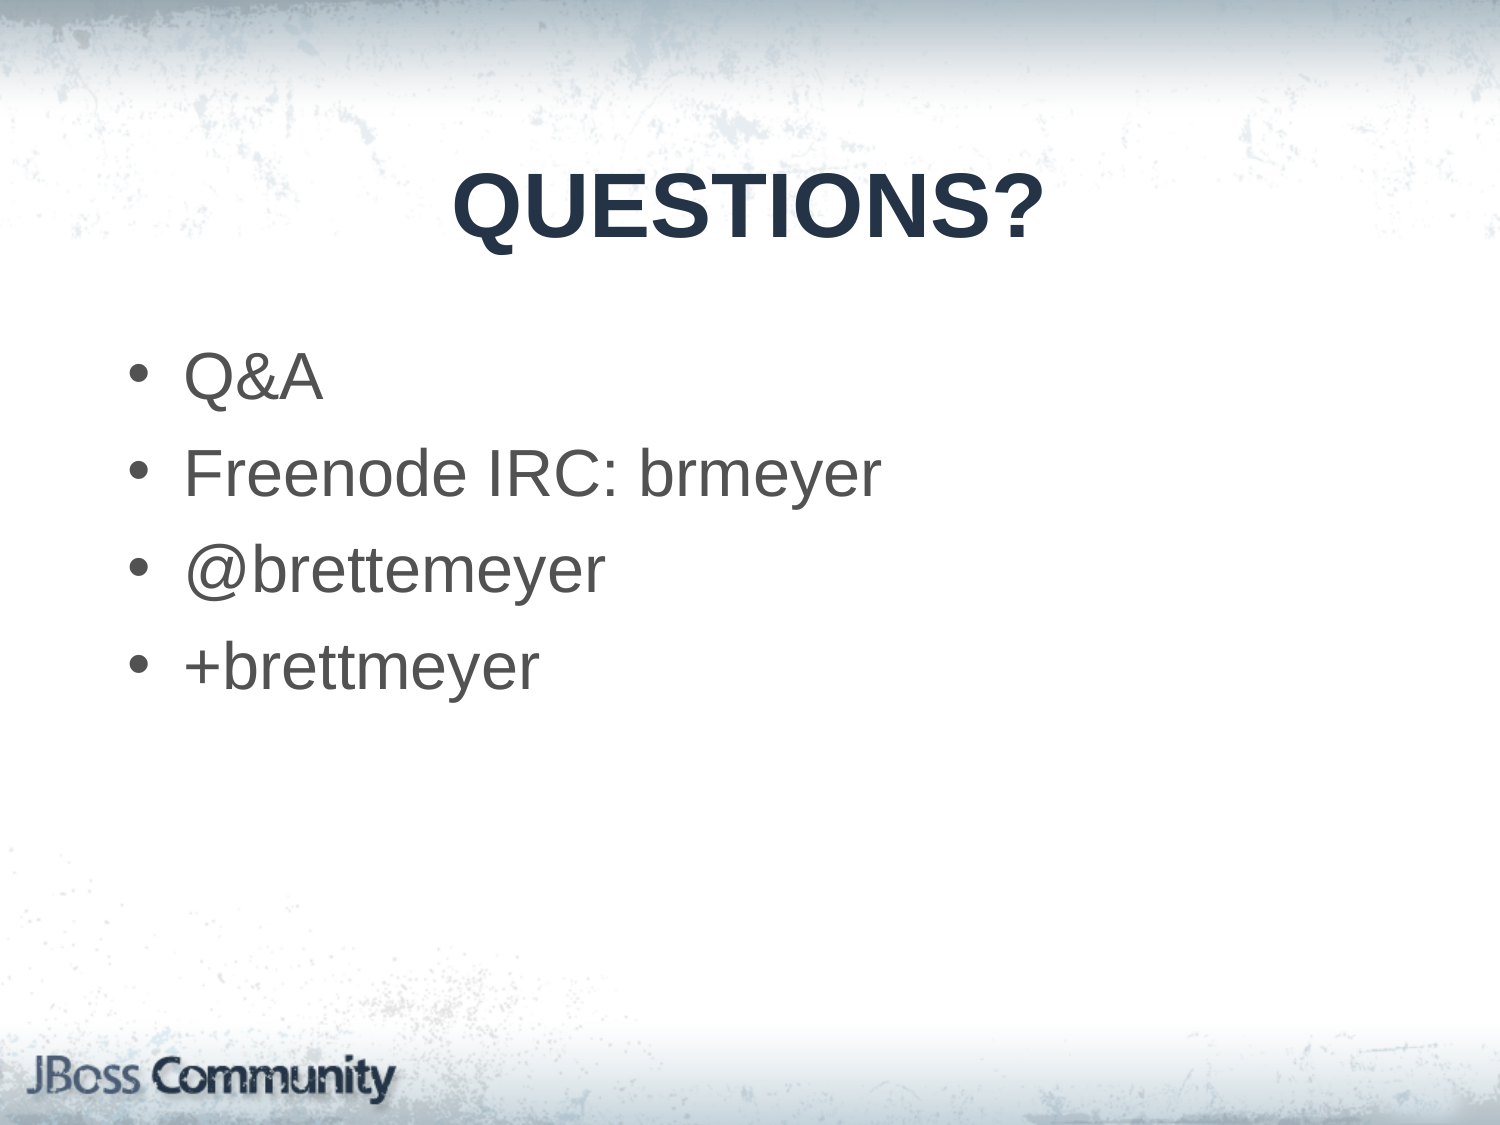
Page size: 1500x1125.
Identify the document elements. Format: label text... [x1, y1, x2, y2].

picture [0, 0, 1500, 1125]
title QUESTIONS? [112, 99, 1388, 303]
list Q&A Freenode IRC: brmeyer @brettemeyer +brettmeyer [112, 324, 1388, 1015]
